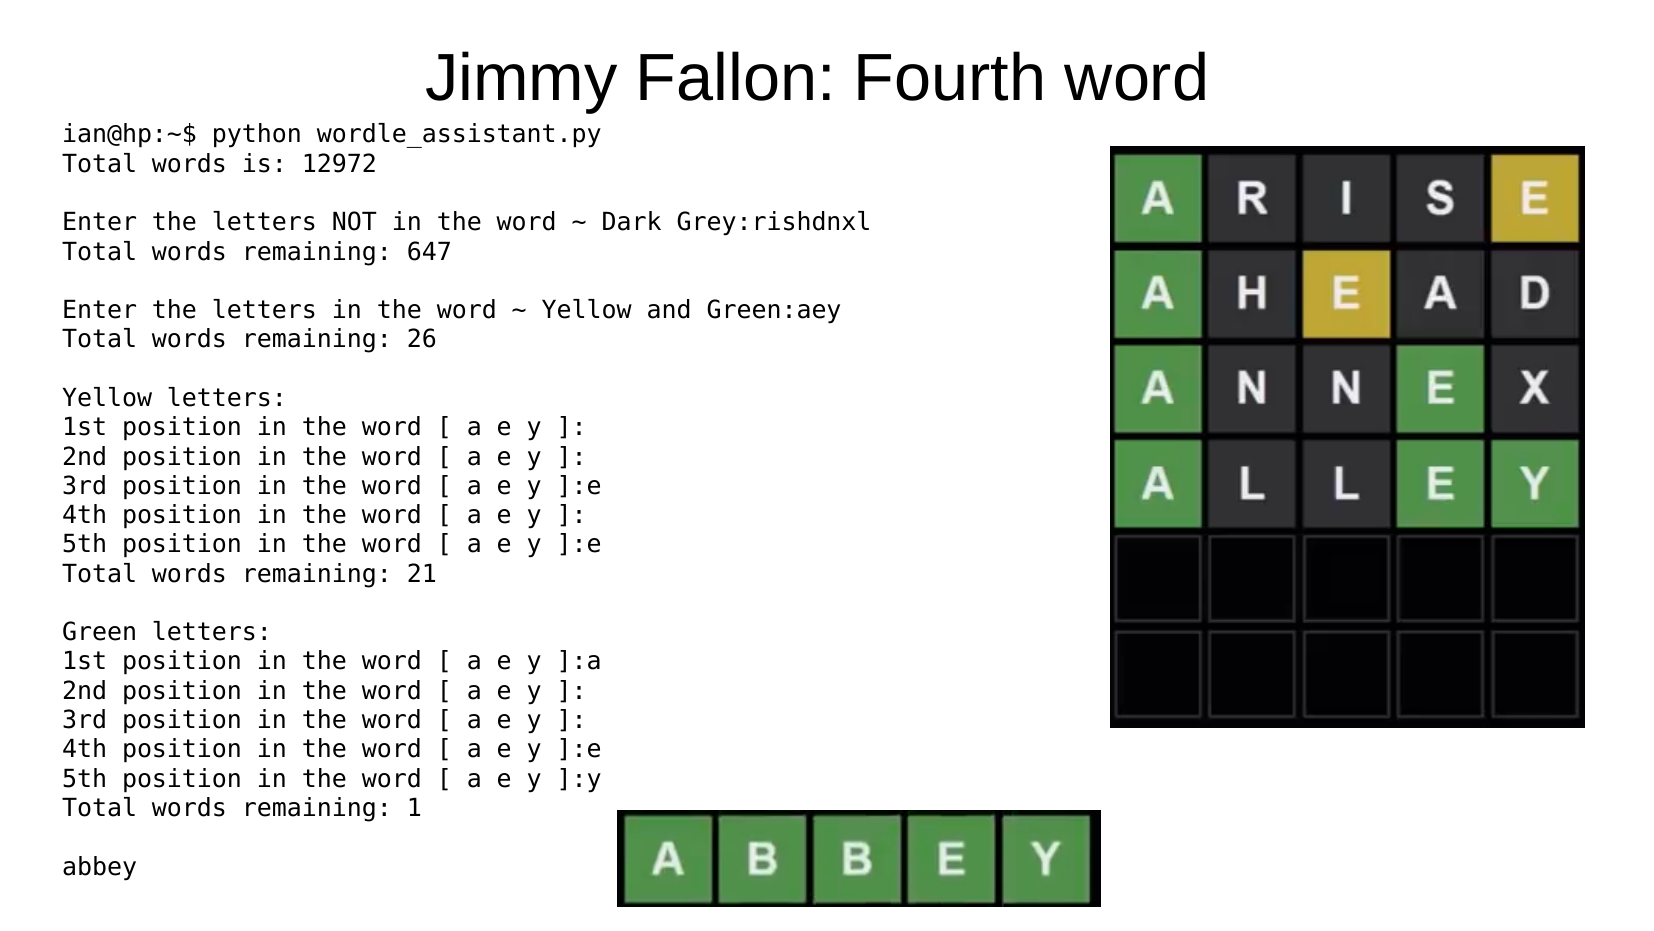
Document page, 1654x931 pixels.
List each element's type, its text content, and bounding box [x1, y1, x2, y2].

text_box ian@hp:~$ python wordle_assistant.py Total words is: 12972 Enter the letters NOT in the word ~ Dark Grey:rishdnxl Total words remaining: 647 Enter the letters in the word ~ Yellow and Green:aey Total words remaining: 26 Yellow letters: 1st position in the word [ a e y ]: 2nd position in the word [ a e y ]: 3rd position in the word [ a e y ]:e 4th position in the word [ a e y ]: 5th position in the word [ a e y ]:e Total words remaining: 21 Green letters: 1st position in the word [ a e y ]:a 2nd position in the word [ a e y ]: 3rd position in the word [ a e y ]: 4th position in the word [ a e y ]:e 5th position in the word [ a e y ]:y Total words remaining: 1 abbey [47, 112, 1064, 904]
picture [1110, 146, 1585, 728]
picture [617, 810, 1101, 908]
title Jimmy Fallon: Fourth word [82, 37, 1571, 119]
